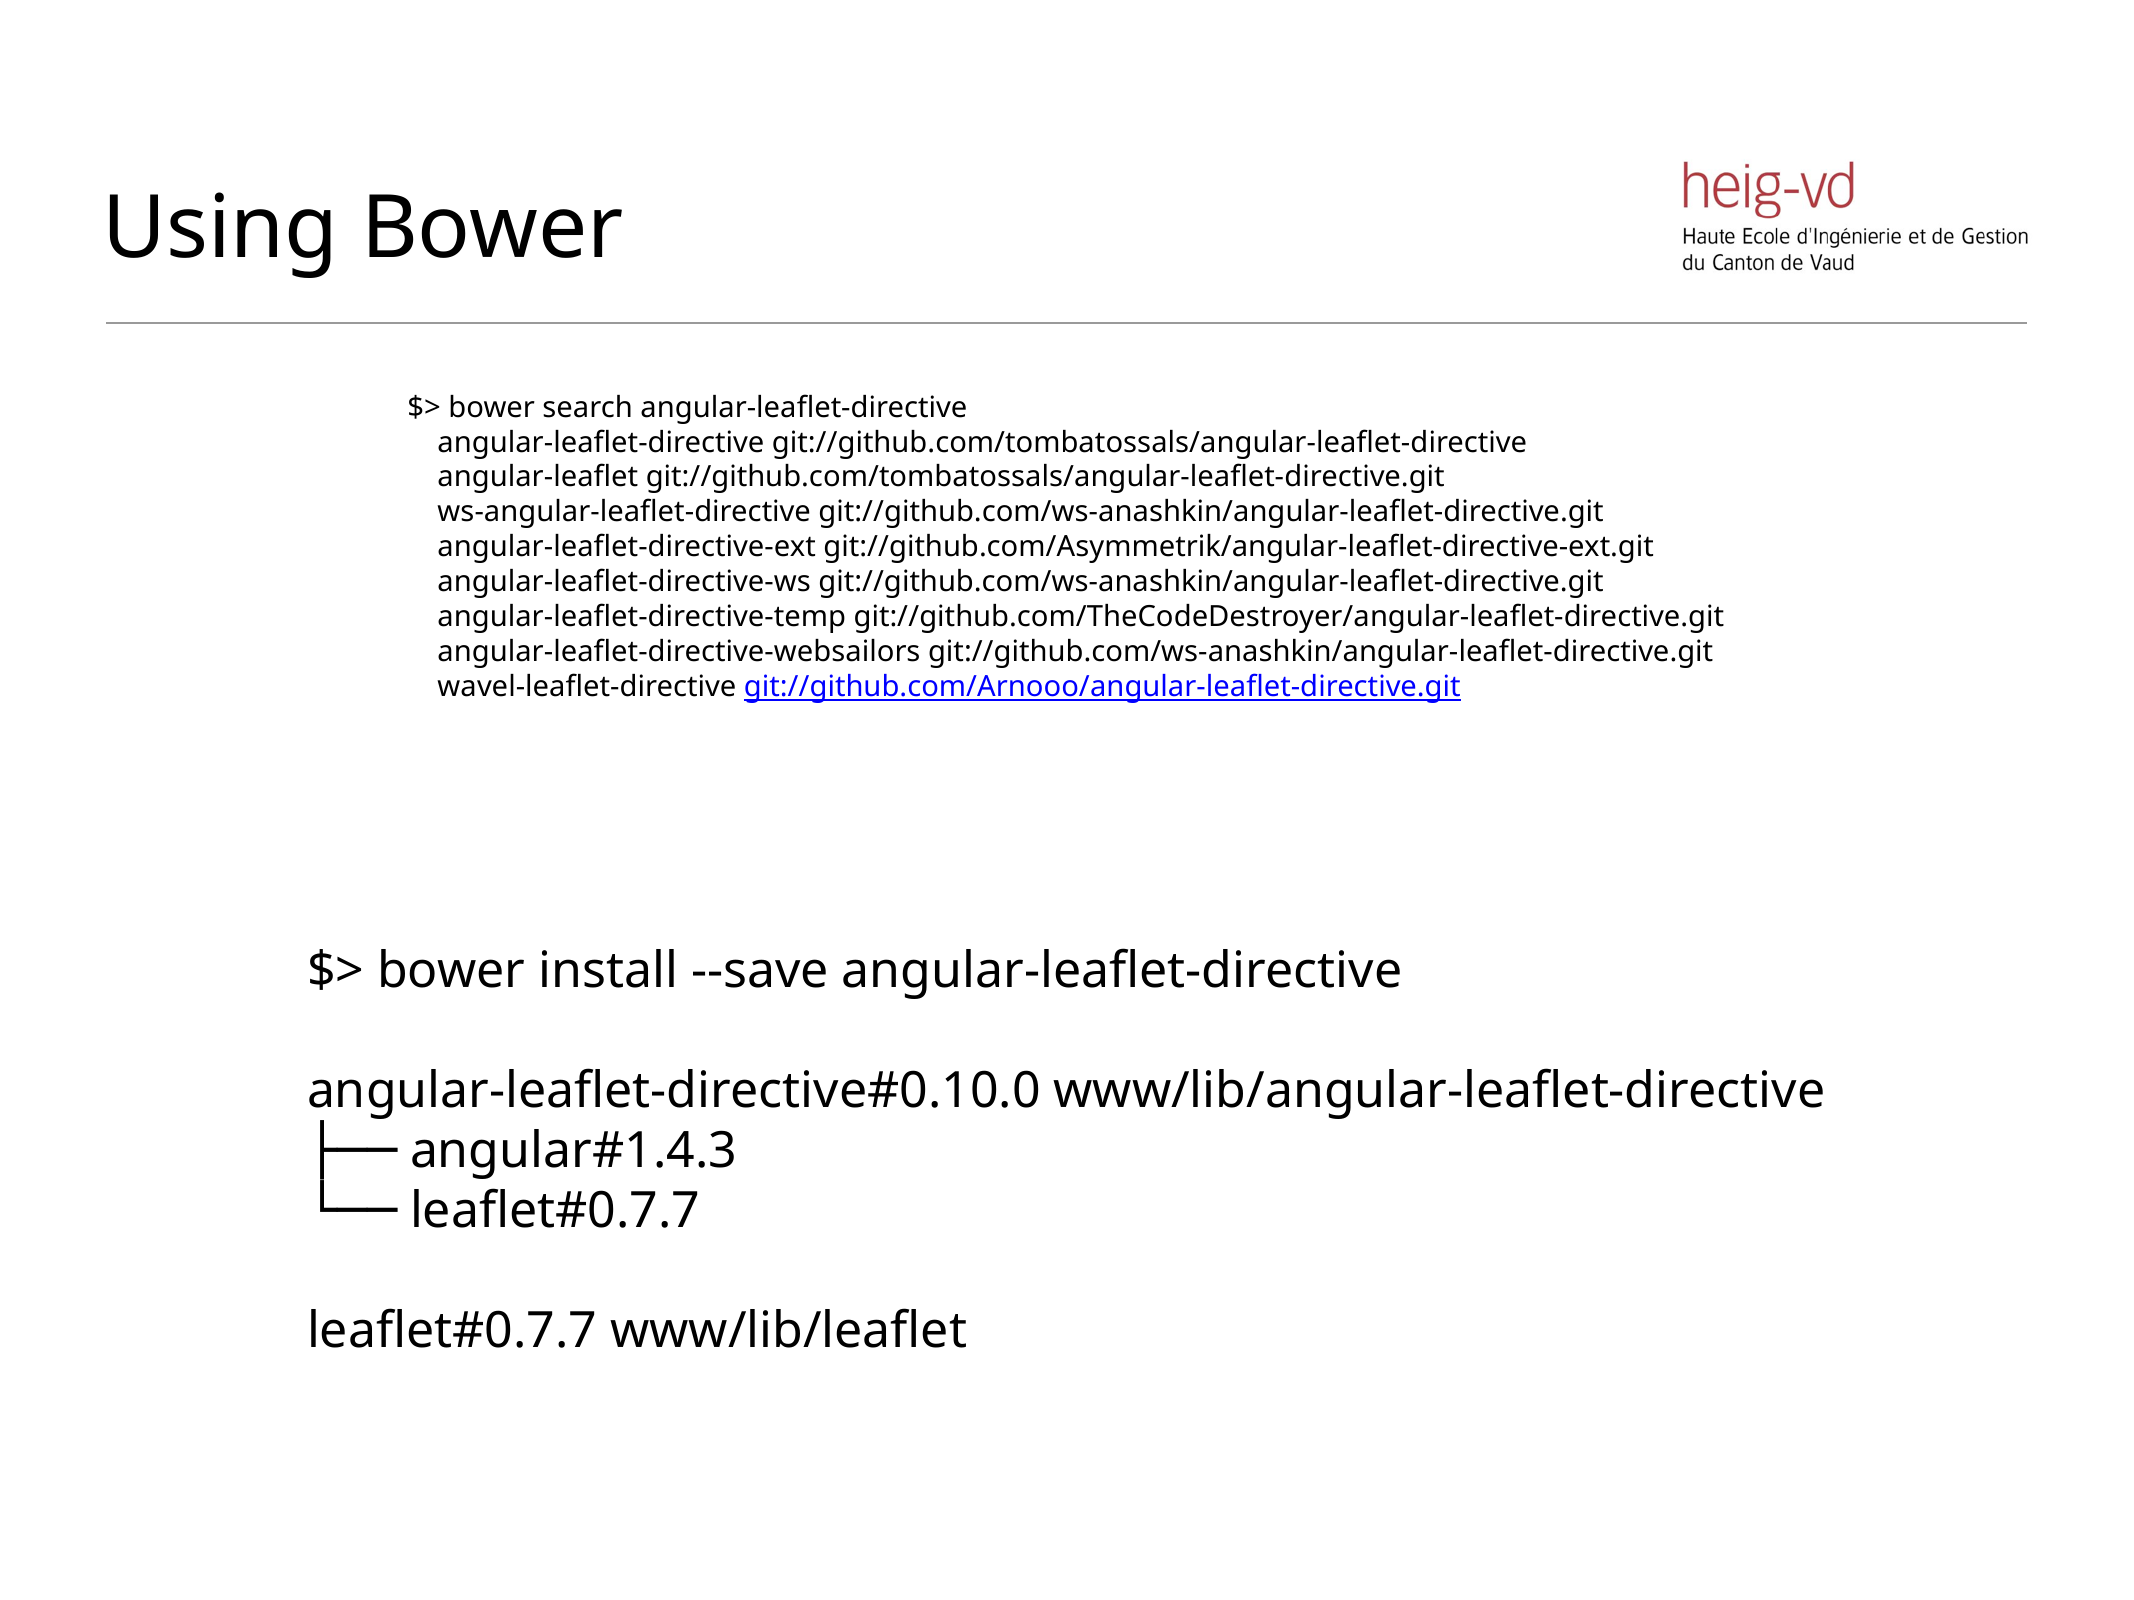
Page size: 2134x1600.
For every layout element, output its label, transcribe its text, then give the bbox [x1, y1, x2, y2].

title Using Bower [93, 54, 2040, 284]
text_box $> bower search angular-leaflet-directive angular-leaflet-directive git://github.com/tombatossals/angular-leaflet-directive angular-leaflet git://github.com/tombatossals/angular-leaflet-directive.git ws-angular-leaflet-directive git://github.com/ws-anashkin/angular-leaflet-directive.git angular-leaflet-directive-ext git://github.com/Asymmetrik/angular-leaflet-directive-ext.git angular-leaflet-directive-ws git://github.com/ws-anashkin/angular-leaflet-directive.git angular-leaflet-directive-temp git://github.com/TheCodeDestroyer/angular-leaflet-directive.git angular-leaflet-directive-websailors git://github.com/ws-anashkin/angular-leaflet-directive.git wavel-leaflet-directive git://github.com/Arnooo/angular-leaflet-directive.git [399, 379, 1734, 716]
text_box $> bower install --save angular-leaflet-directive angular-leaflet-directive#0.10.0 www/lib/angular-leaflet-directive ├── angular#1.4.3 └── leaflet#0.7.7 leaflet#0.7.7 www/lib/leaflet [298, 929, 1835, 1367]
